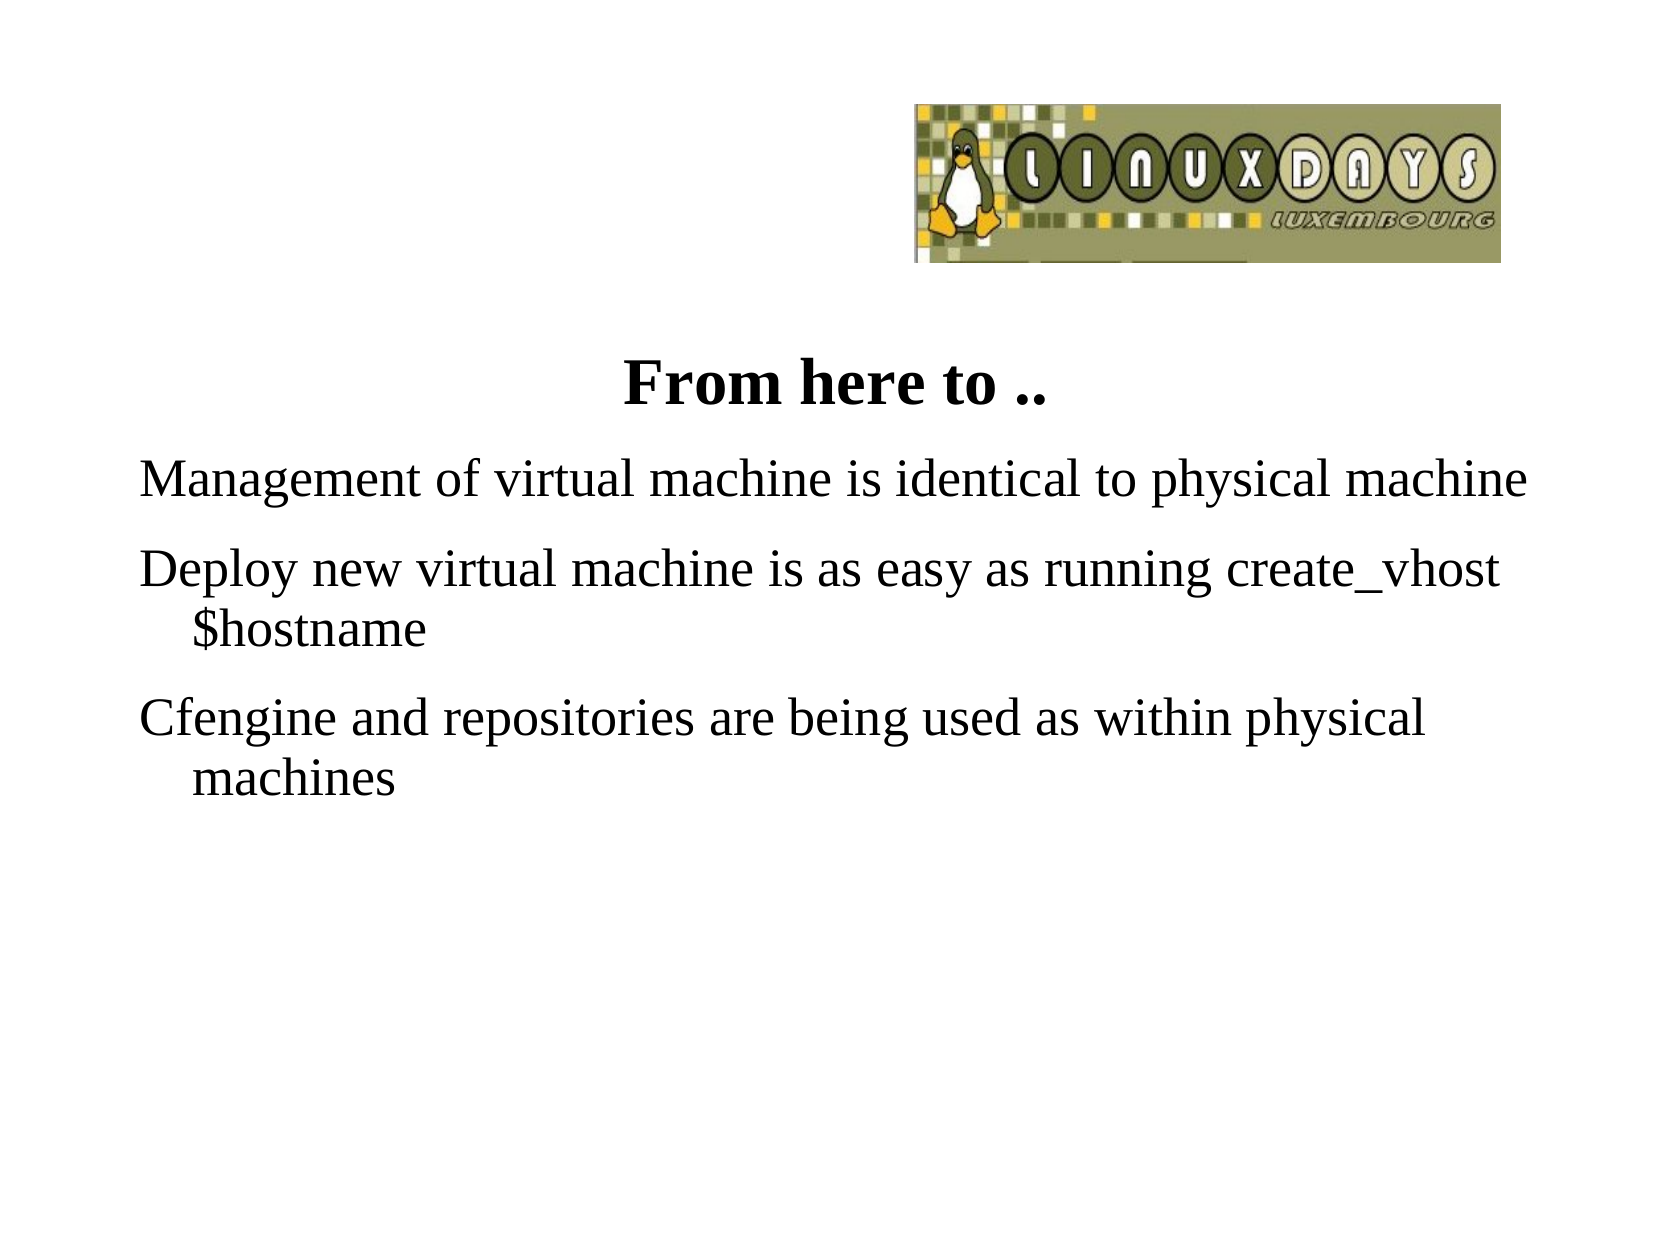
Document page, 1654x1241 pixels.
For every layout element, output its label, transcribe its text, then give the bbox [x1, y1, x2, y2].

picture [914, 104, 1501, 263]
list From here to .. Management of virtual machine is identical to physical machine Deploy new virtual machine is as easy as running create_vhost $hostname Cfengine and repositories are being used as within physical machines [121, 344, 1534, 1127]
